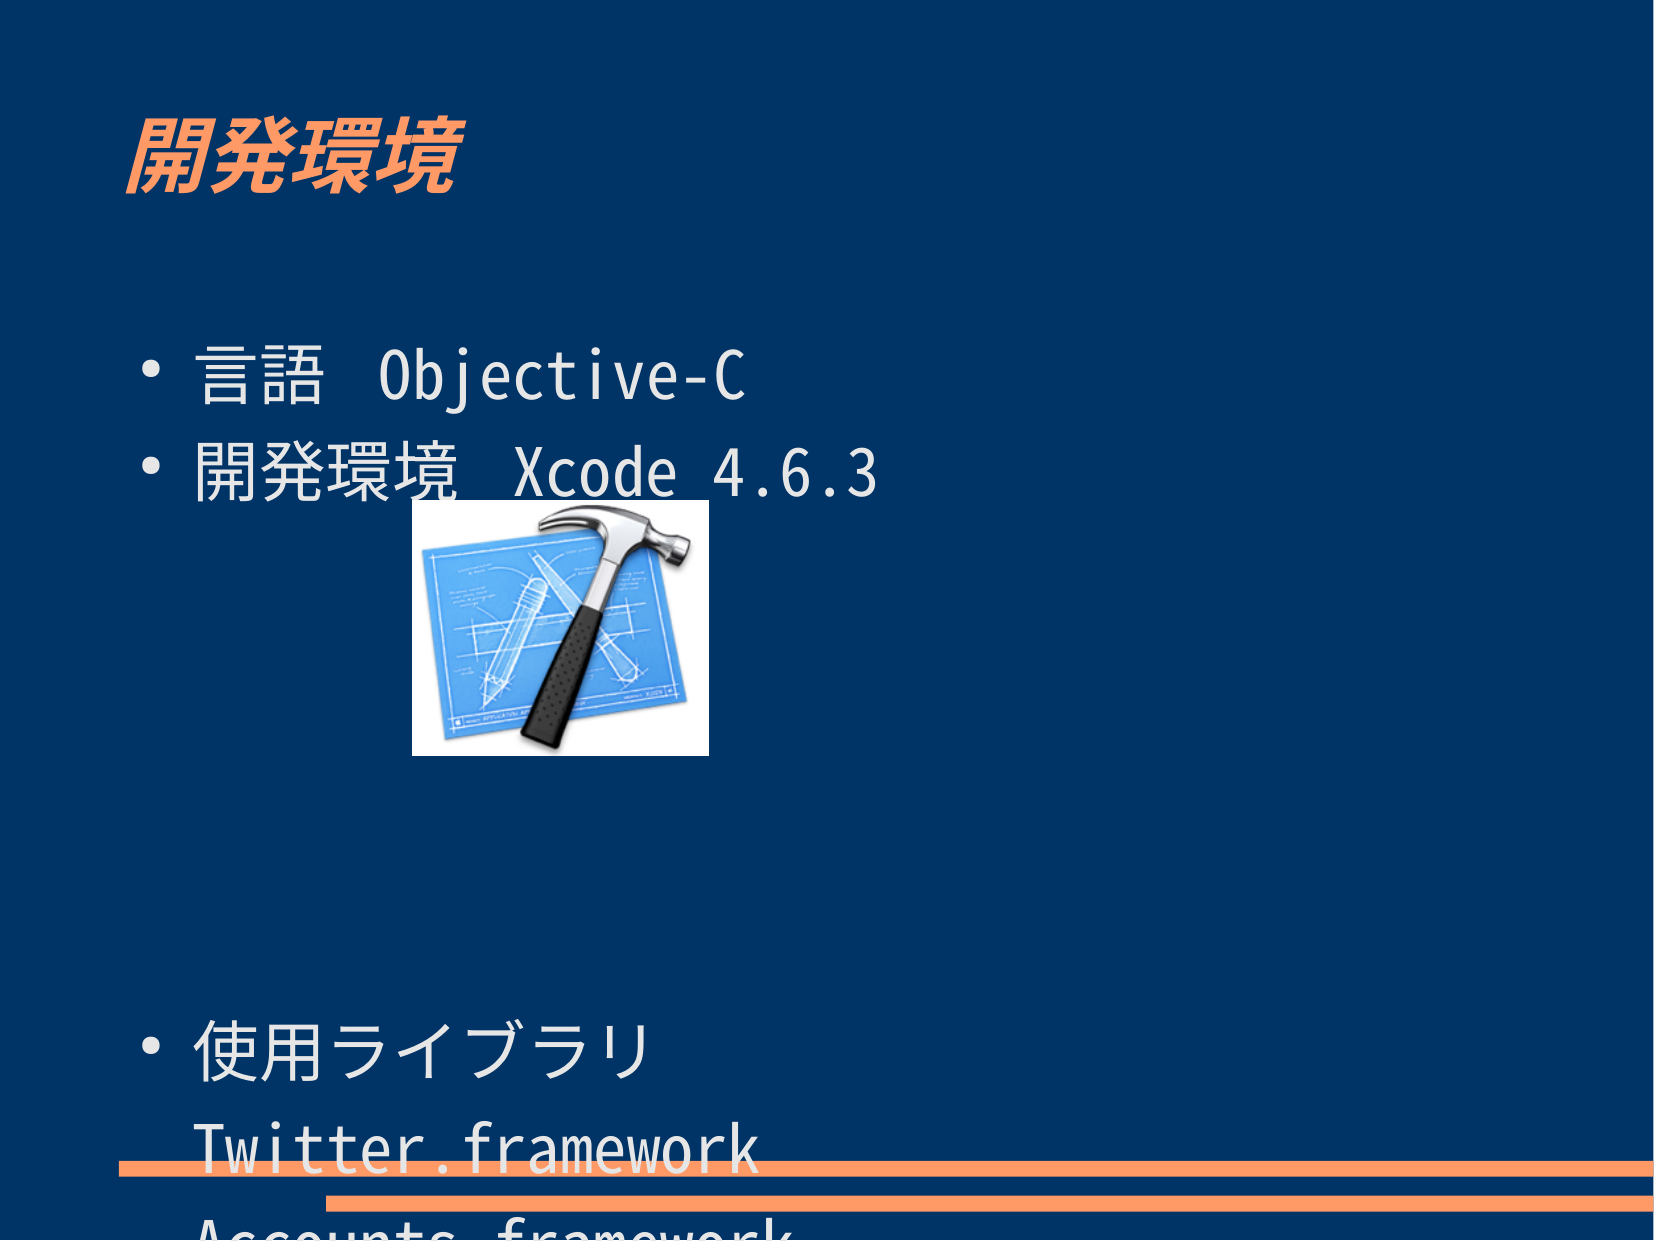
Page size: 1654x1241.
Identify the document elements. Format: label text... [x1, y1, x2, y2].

list 言語 Objective-C 開発環境 Xcode 4.6.3 使用ライブラリ Twitter.framework Accounts.framework Mapkit.framework [121, 322, 1561, 1132]
picture [412, 500, 709, 756]
title 開発環境 [121, 46, 1534, 254]
